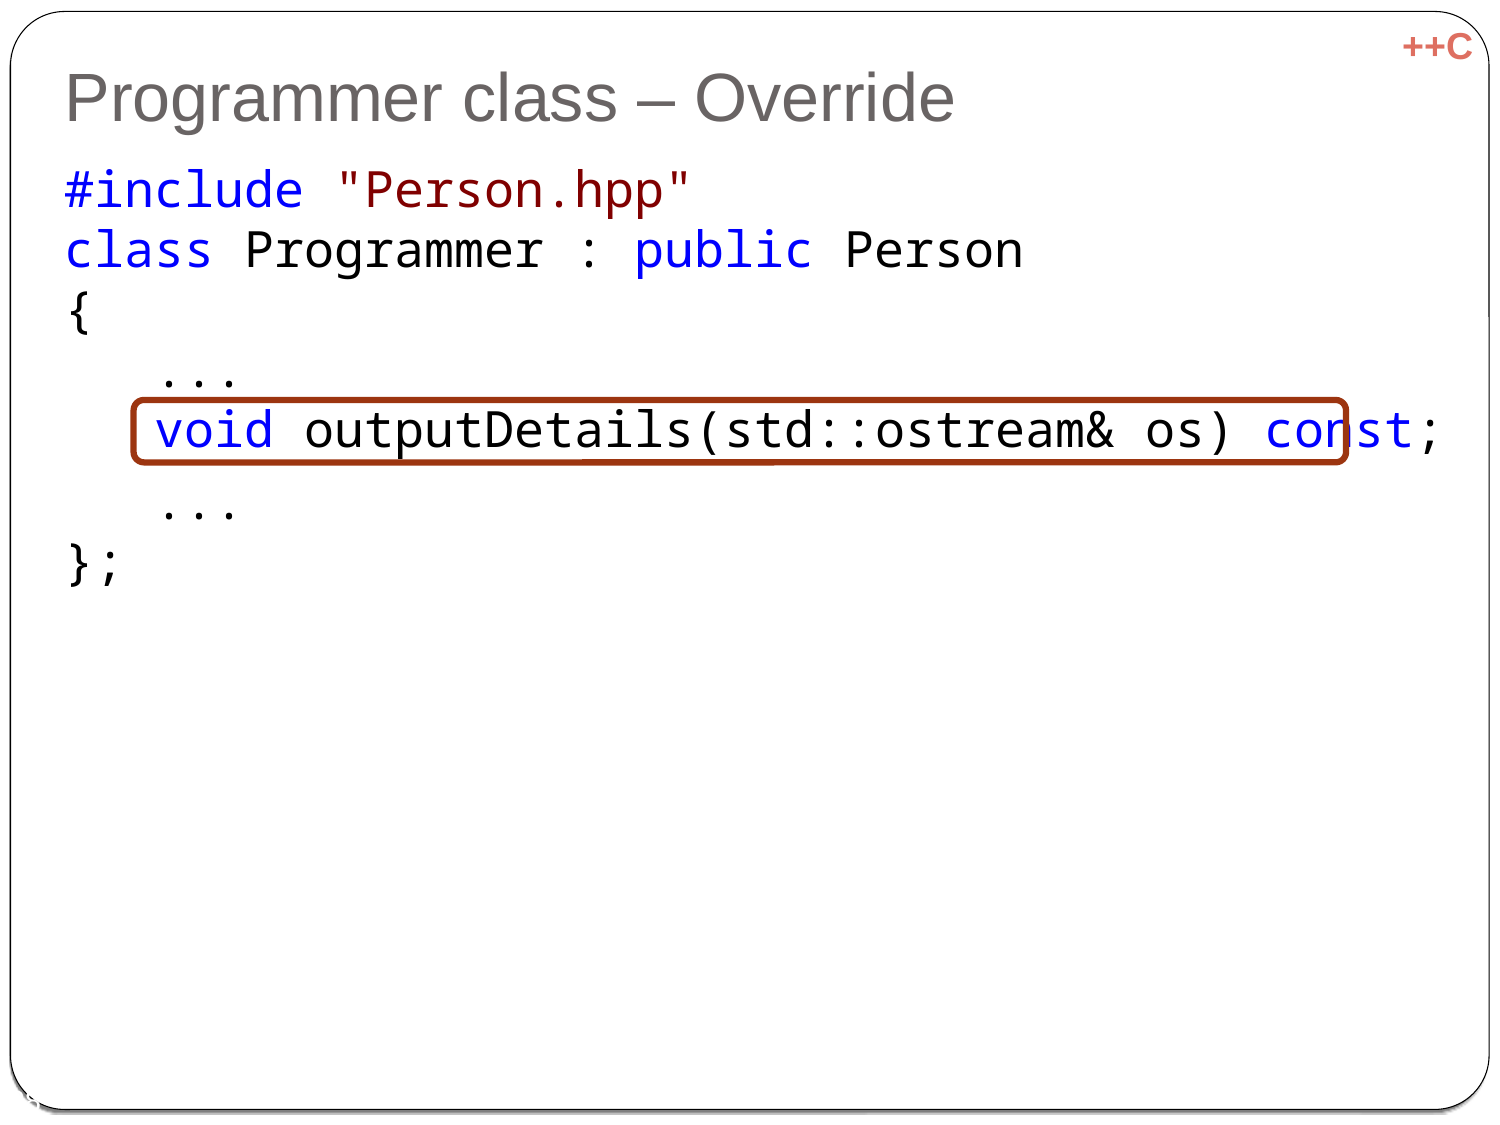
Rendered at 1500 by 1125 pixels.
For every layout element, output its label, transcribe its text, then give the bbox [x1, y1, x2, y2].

list #include "Person.hpp" class Programmer : public Person { ... void outputDetails(std::ostream& os) const; ... }; [50, 149, 1500, 1088]
slide_number <number> [0, 1074, 50, 1125]
title Programmer class – Override [50, 45, 1450, 149]
